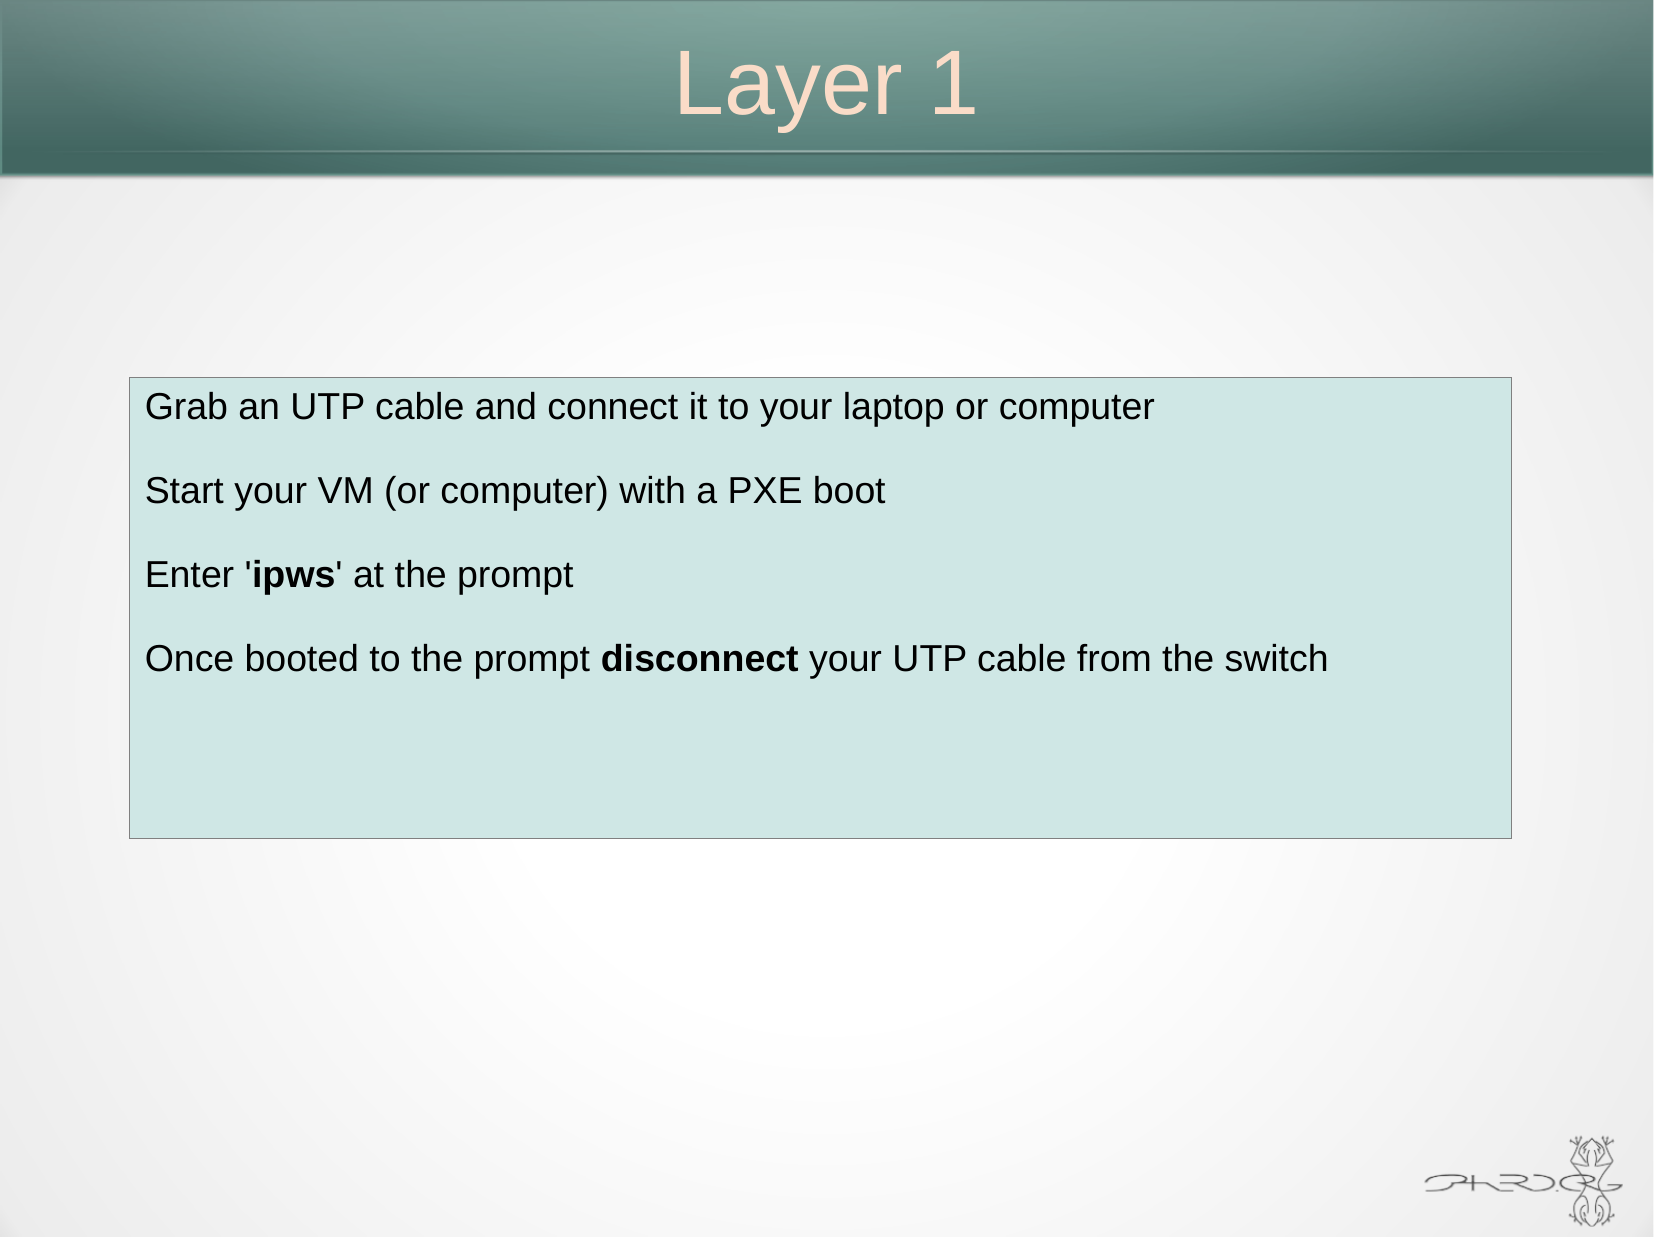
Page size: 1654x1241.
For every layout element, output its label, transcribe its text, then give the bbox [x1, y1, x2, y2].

picture [0, 0, 1654, 1237]
title [82, 11, 1571, 154]
text_box Grab an UTP cable and connect it to your laptop or computer Start your VM (or computer) with a PXE boot Enter 'ipws' at the prompt Once booted to the prompt disconnect your UTP cable from the switch [129, 377, 1512, 839]
